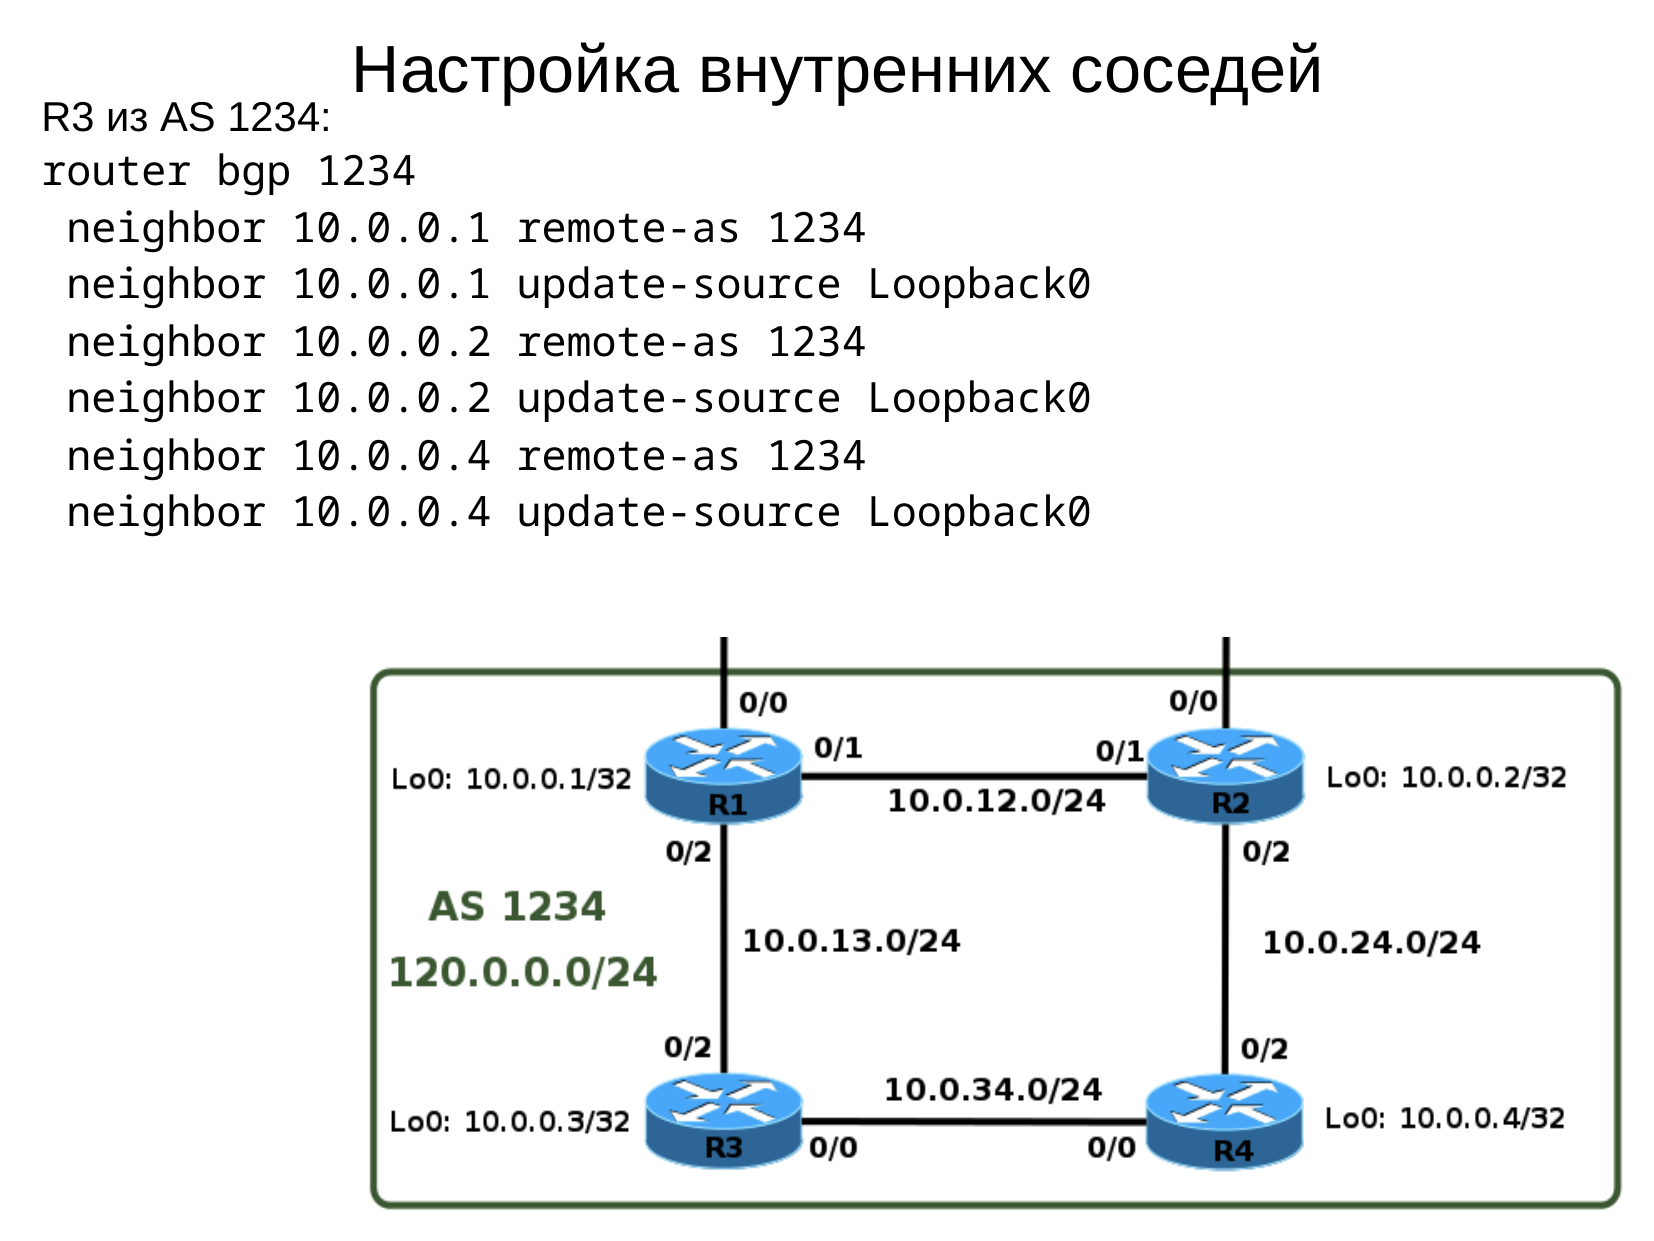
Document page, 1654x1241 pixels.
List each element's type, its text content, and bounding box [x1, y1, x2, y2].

subtitle R3 из AS 1234: router bgp 1234 neighbor 10.0.0.1 remote-as 1234 neighbor 10.0.0.1 update-source Loopback0 neighbor 10.0.0.2 remote-as 1234 neighbor 10.0.0.2 update-source Loopback0 neighbor 10.0.0.4 remote-as 1234 neighbor 10.0.0.4 update-source Loopback0 [41, 162, 1108, 632]
title Настройка внутренних соседей [82, 4, 1571, 96]
picture [337, 637, 1654, 1241]
